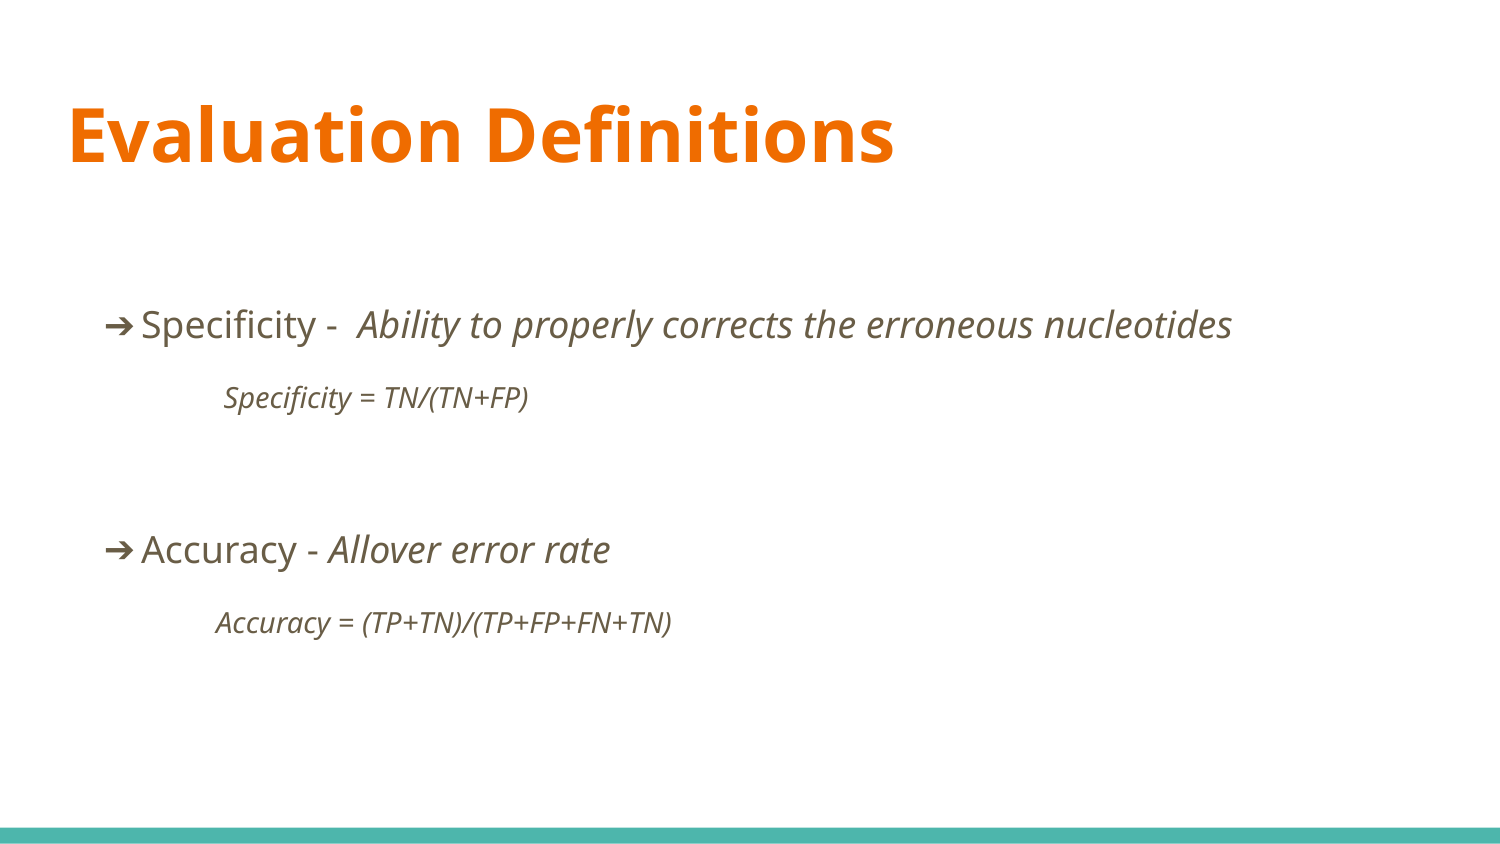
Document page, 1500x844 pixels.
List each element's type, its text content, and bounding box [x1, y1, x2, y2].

title Evaluation Definitions [51, 72, 1449, 189]
list Specificity - Ability to properly corrects the erroneous nucleotides Specificity = TN/(TN+FP) Accuracy - Allover error rate Accuracy = (TP+TN)/(TP+FP+FN+TN) [51, 207, 1449, 750]
